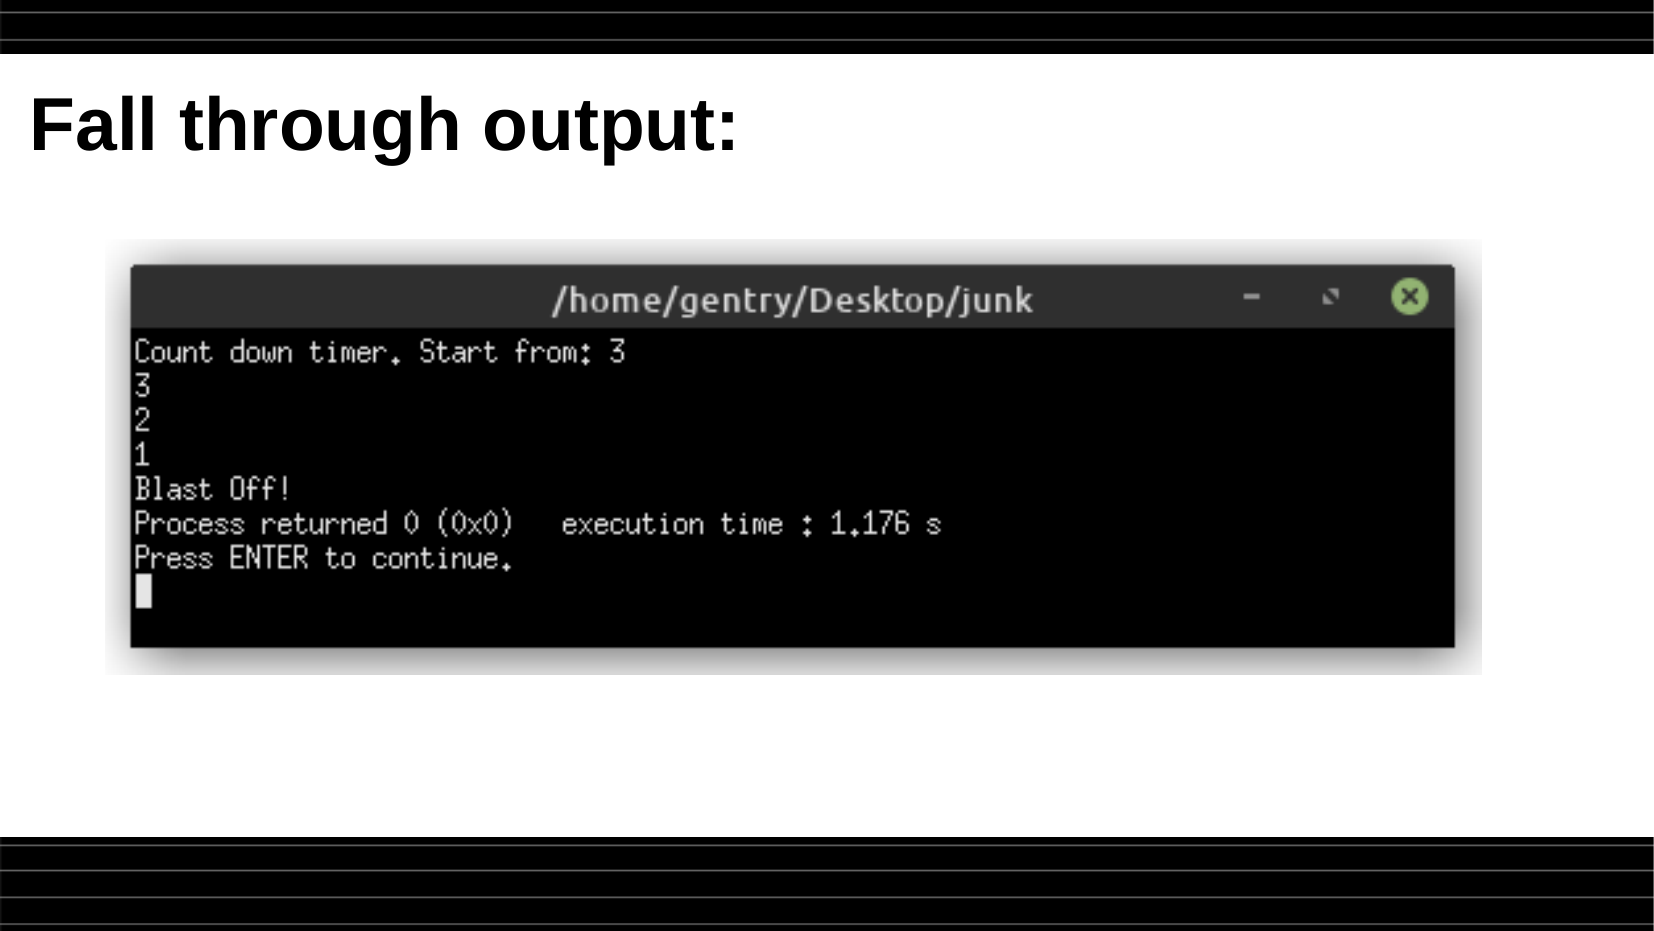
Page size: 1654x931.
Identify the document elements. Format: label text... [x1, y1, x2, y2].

picture [0, 837, 1654, 931]
picture [105, 239, 1482, 676]
text_box Fall through output: [15, 75, 1591, 174]
picture [0, 0, 1654, 54]
